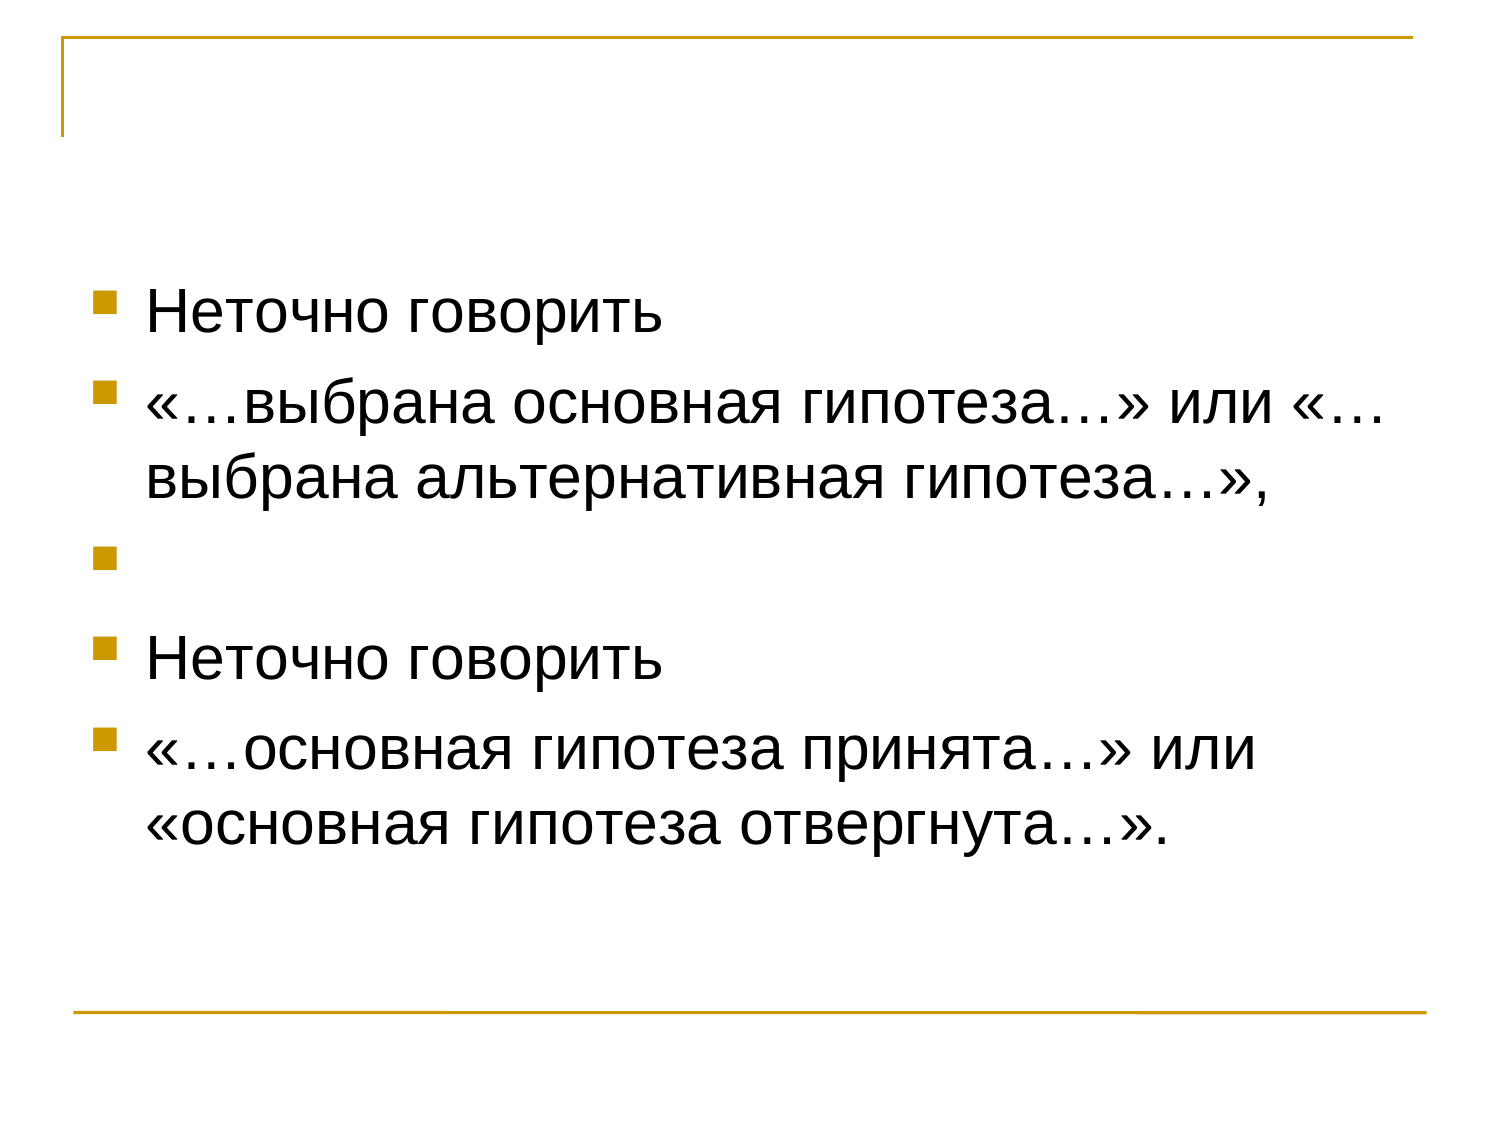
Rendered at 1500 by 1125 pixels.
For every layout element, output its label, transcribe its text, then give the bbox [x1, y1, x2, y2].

list Неточно говорить «…выбрана основная гипотеза…» или «…выбрана альтернативная гипотеза…», Неточно говорить «…основная гипотеза принята…» или «основная гипотеза отвергнута…». [75, 262, 1426, 1006]
